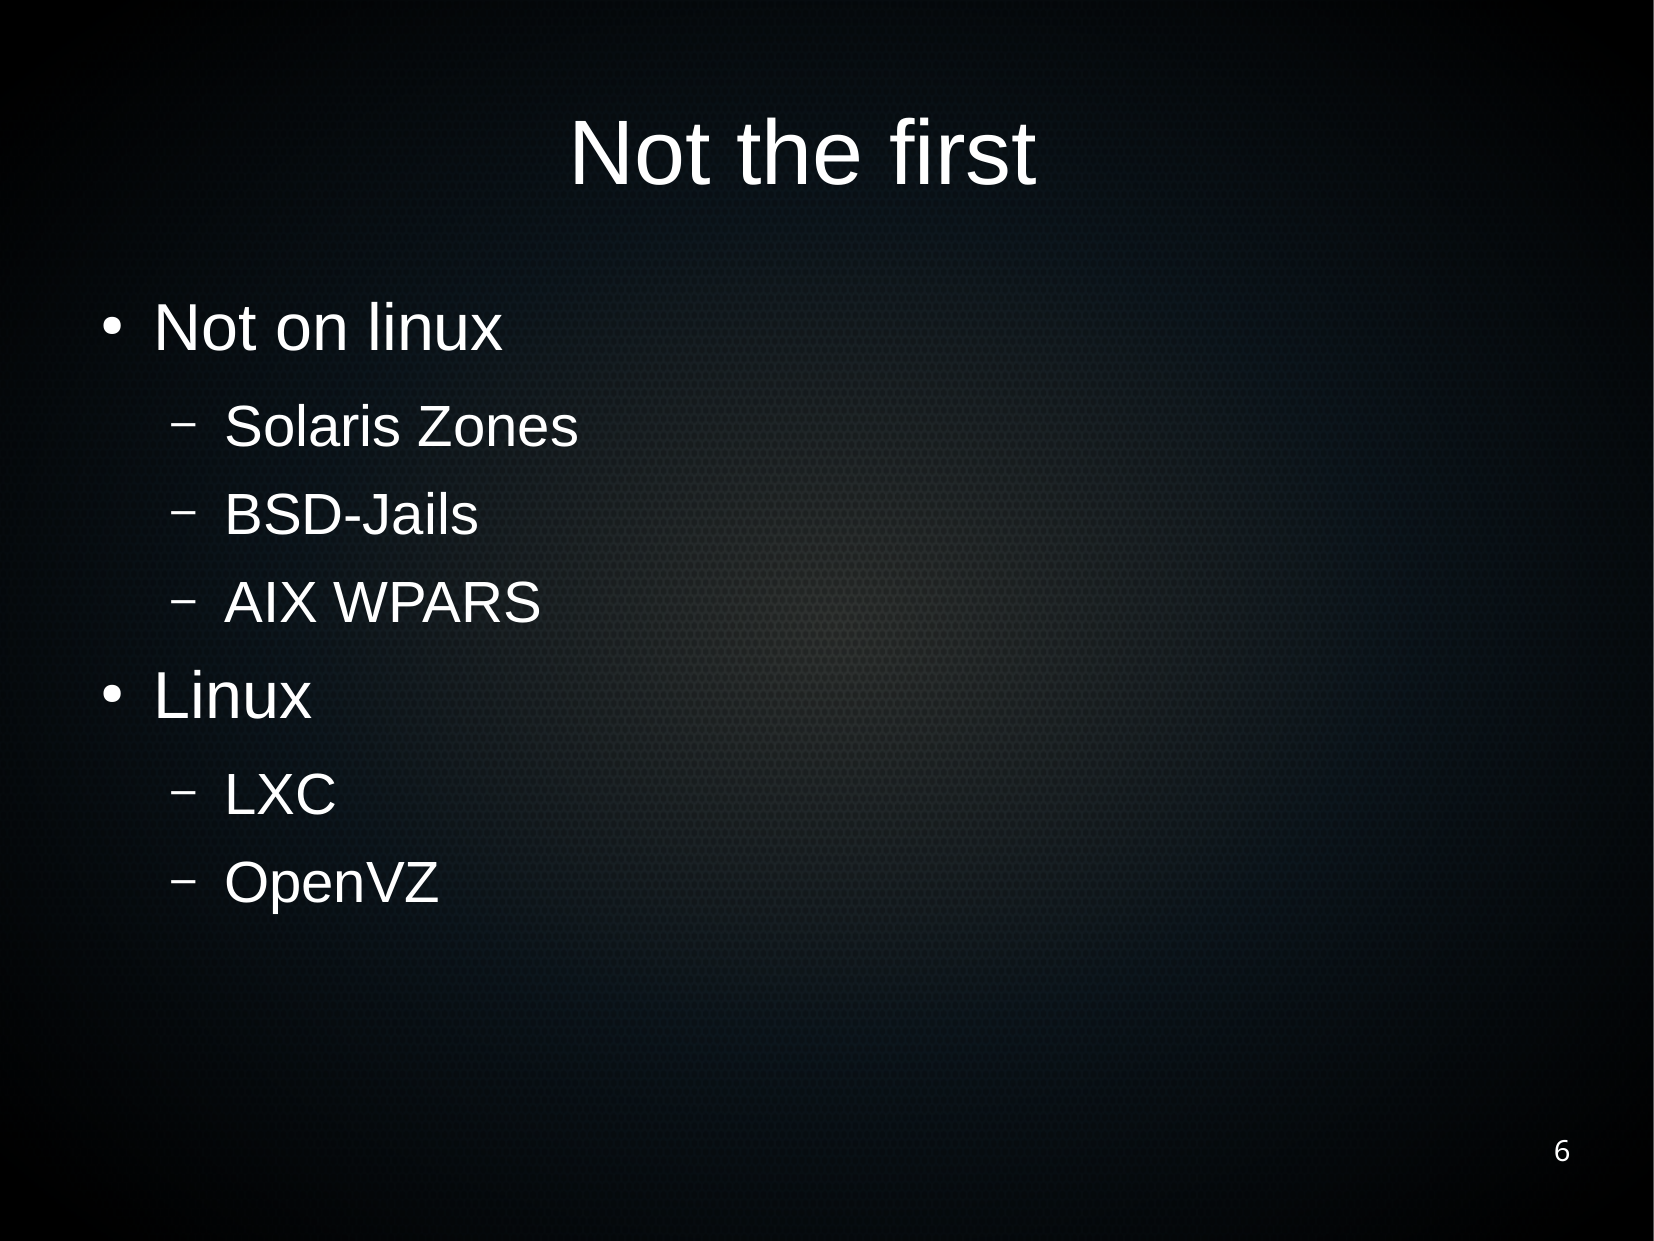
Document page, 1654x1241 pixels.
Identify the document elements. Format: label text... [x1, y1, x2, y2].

title Not the first [82, 49, 1571, 257]
list Not on linux Solaris Zones BSD-Jails AIX WPARS Linux LXC OpenVZ [82, 290, 1538, 1010]
picture [0, 0, 1654, 1241]
